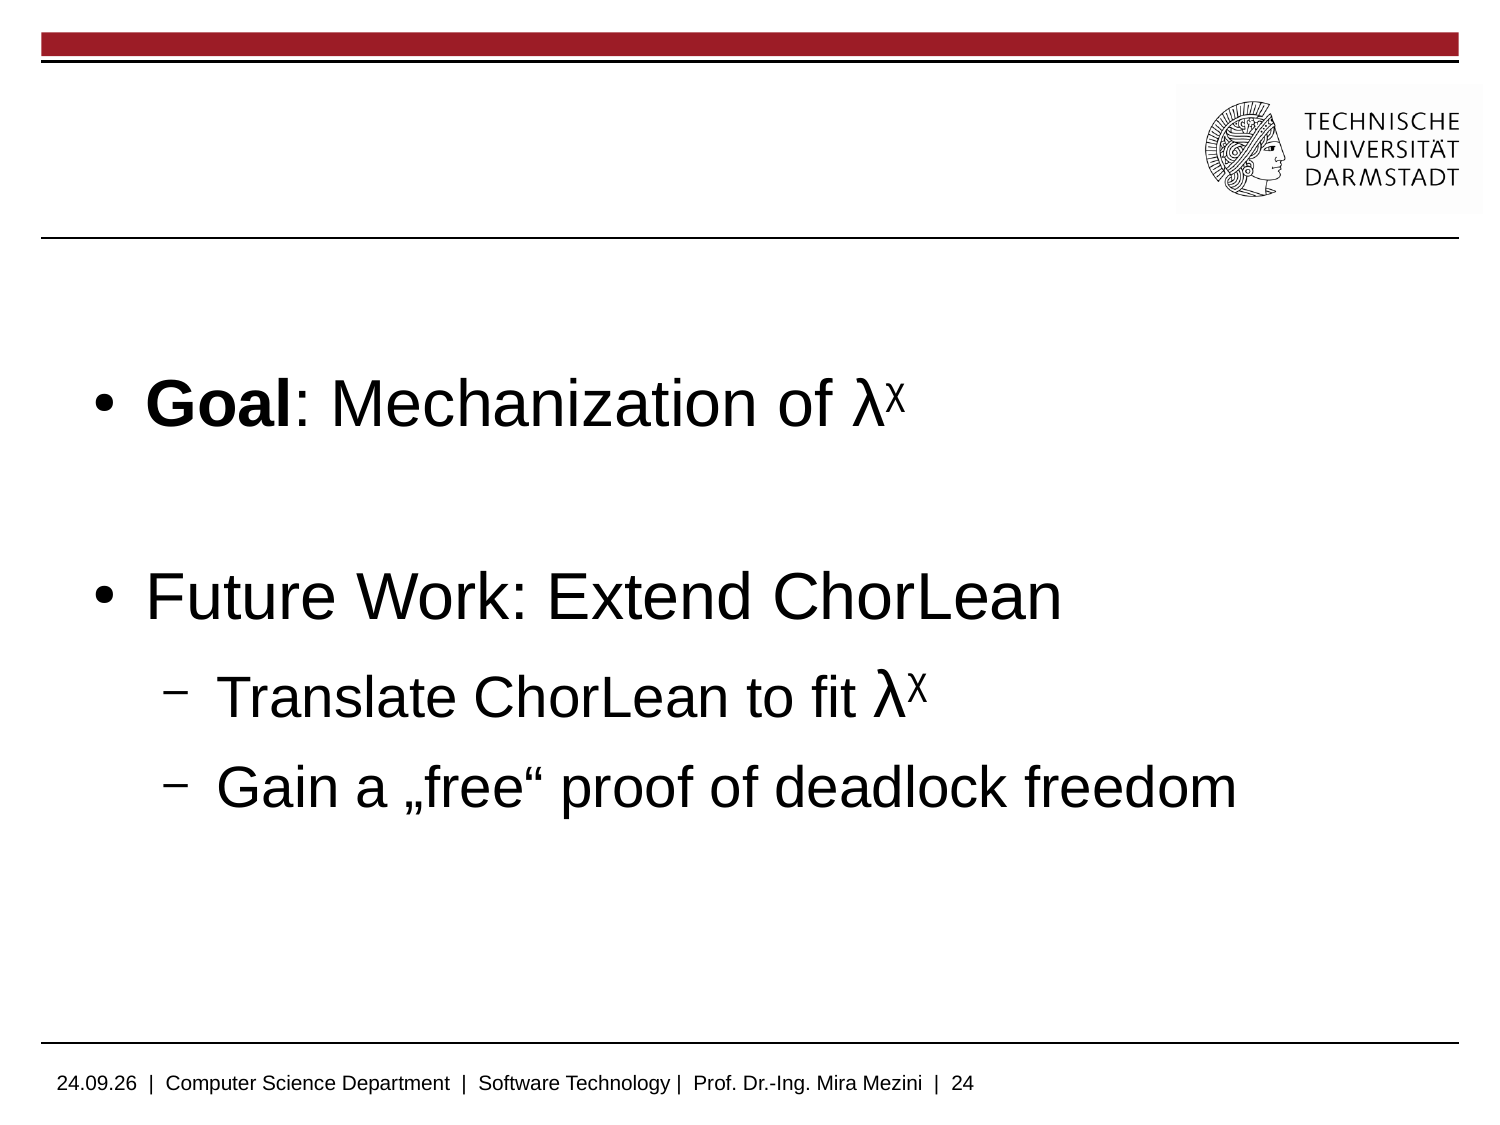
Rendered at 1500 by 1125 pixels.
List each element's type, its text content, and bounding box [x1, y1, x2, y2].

list Goal: Mechanization of λχ Future Work: Extend ChorLean Translate ChorLean to fit λχ Gain a „free“ proof of deadlock freedom [75, 263, 1425, 916]
